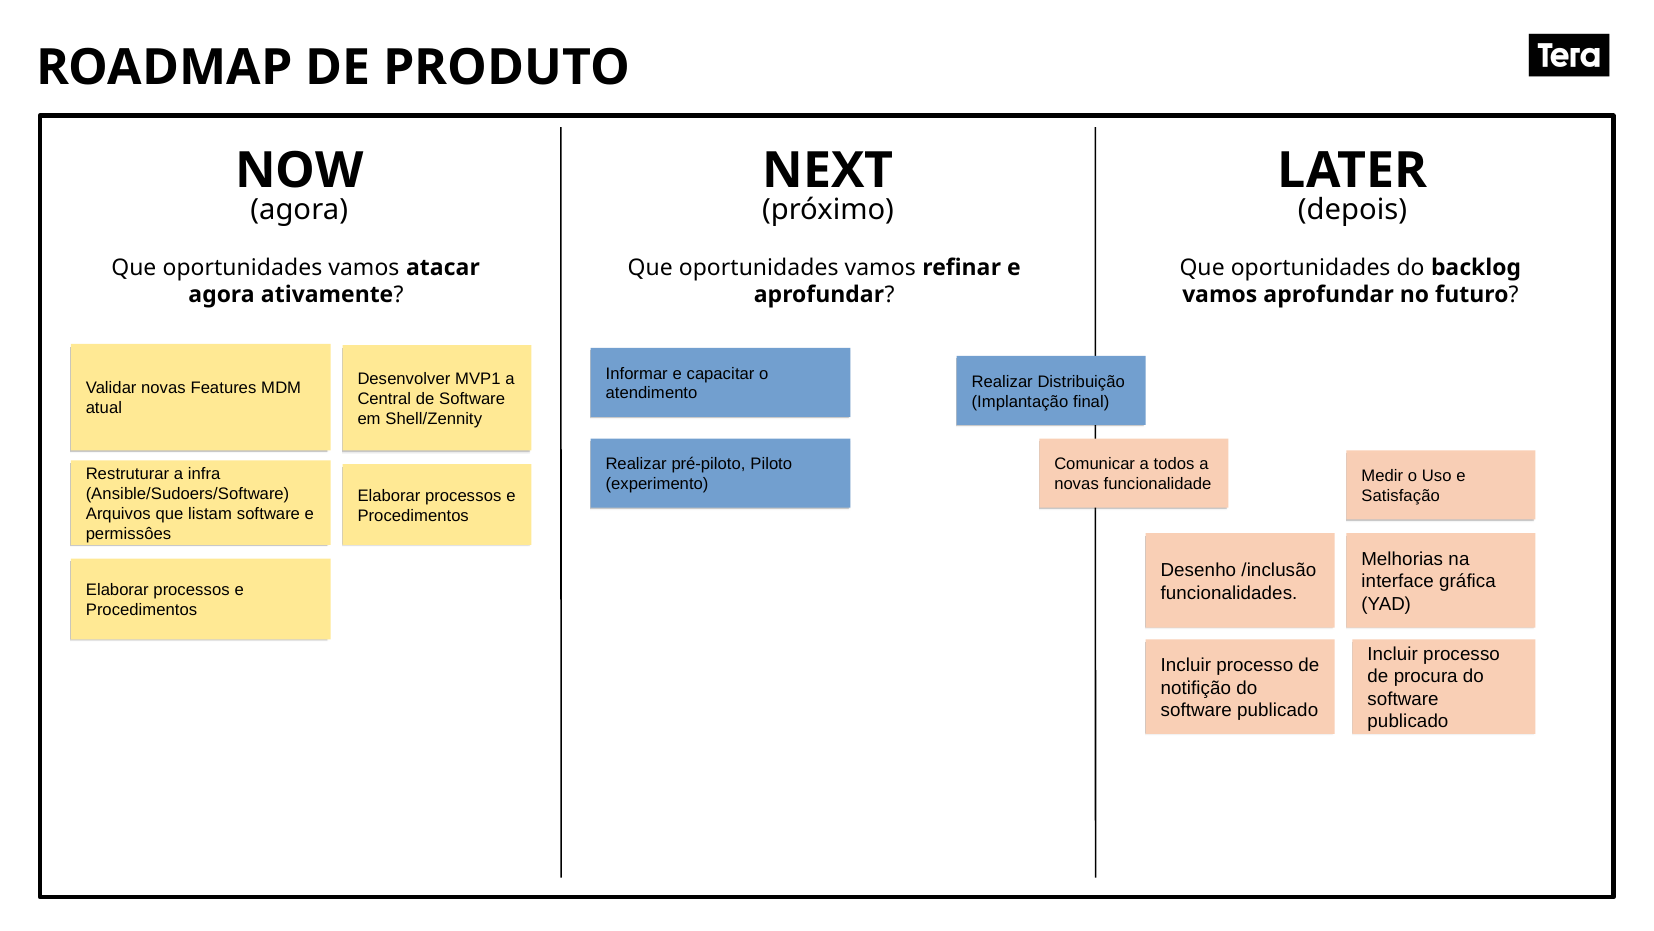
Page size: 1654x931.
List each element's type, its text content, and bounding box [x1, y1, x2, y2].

text_box Desenho /inclusão funcionalidades. [1145, 533, 1335, 628]
text_box Melhorias na interface gráfica (YAD) [1346, 533, 1536, 628]
text_box Comunicar a todos a novas funcionalidade [1039, 438, 1229, 508]
text_box Restruturar a infra (Ansible/Sudoers/Software) Arquivos que listam software e permissôes [70, 460, 331, 545]
text_box Elaborar processos e Procedimentos [70, 558, 331, 640]
text_box Informar e capacitar o atendimento [590, 347, 851, 417]
text_box Validar novas Features MDM atual [70, 343, 331, 451]
picture [1514, 19, 1624, 91]
text_box Medir o Uso e Satisfação [1346, 450, 1536, 520]
text_box Elaborar processos e Procedimentos [342, 464, 532, 545]
text_box Incluir processo de notifição do software publicado [1145, 639, 1335, 734]
text_box Incluir processo de procura do software publicado [1352, 639, 1536, 734]
text_box Realizar pré-piloto, Piloto (experimento) [590, 438, 851, 508]
text_box Desenvolver MVP1 a Central de Software em Shell/Zennity [342, 345, 532, 451]
text_box Realizar Distribuição (Implantação final) [956, 355, 1146, 425]
